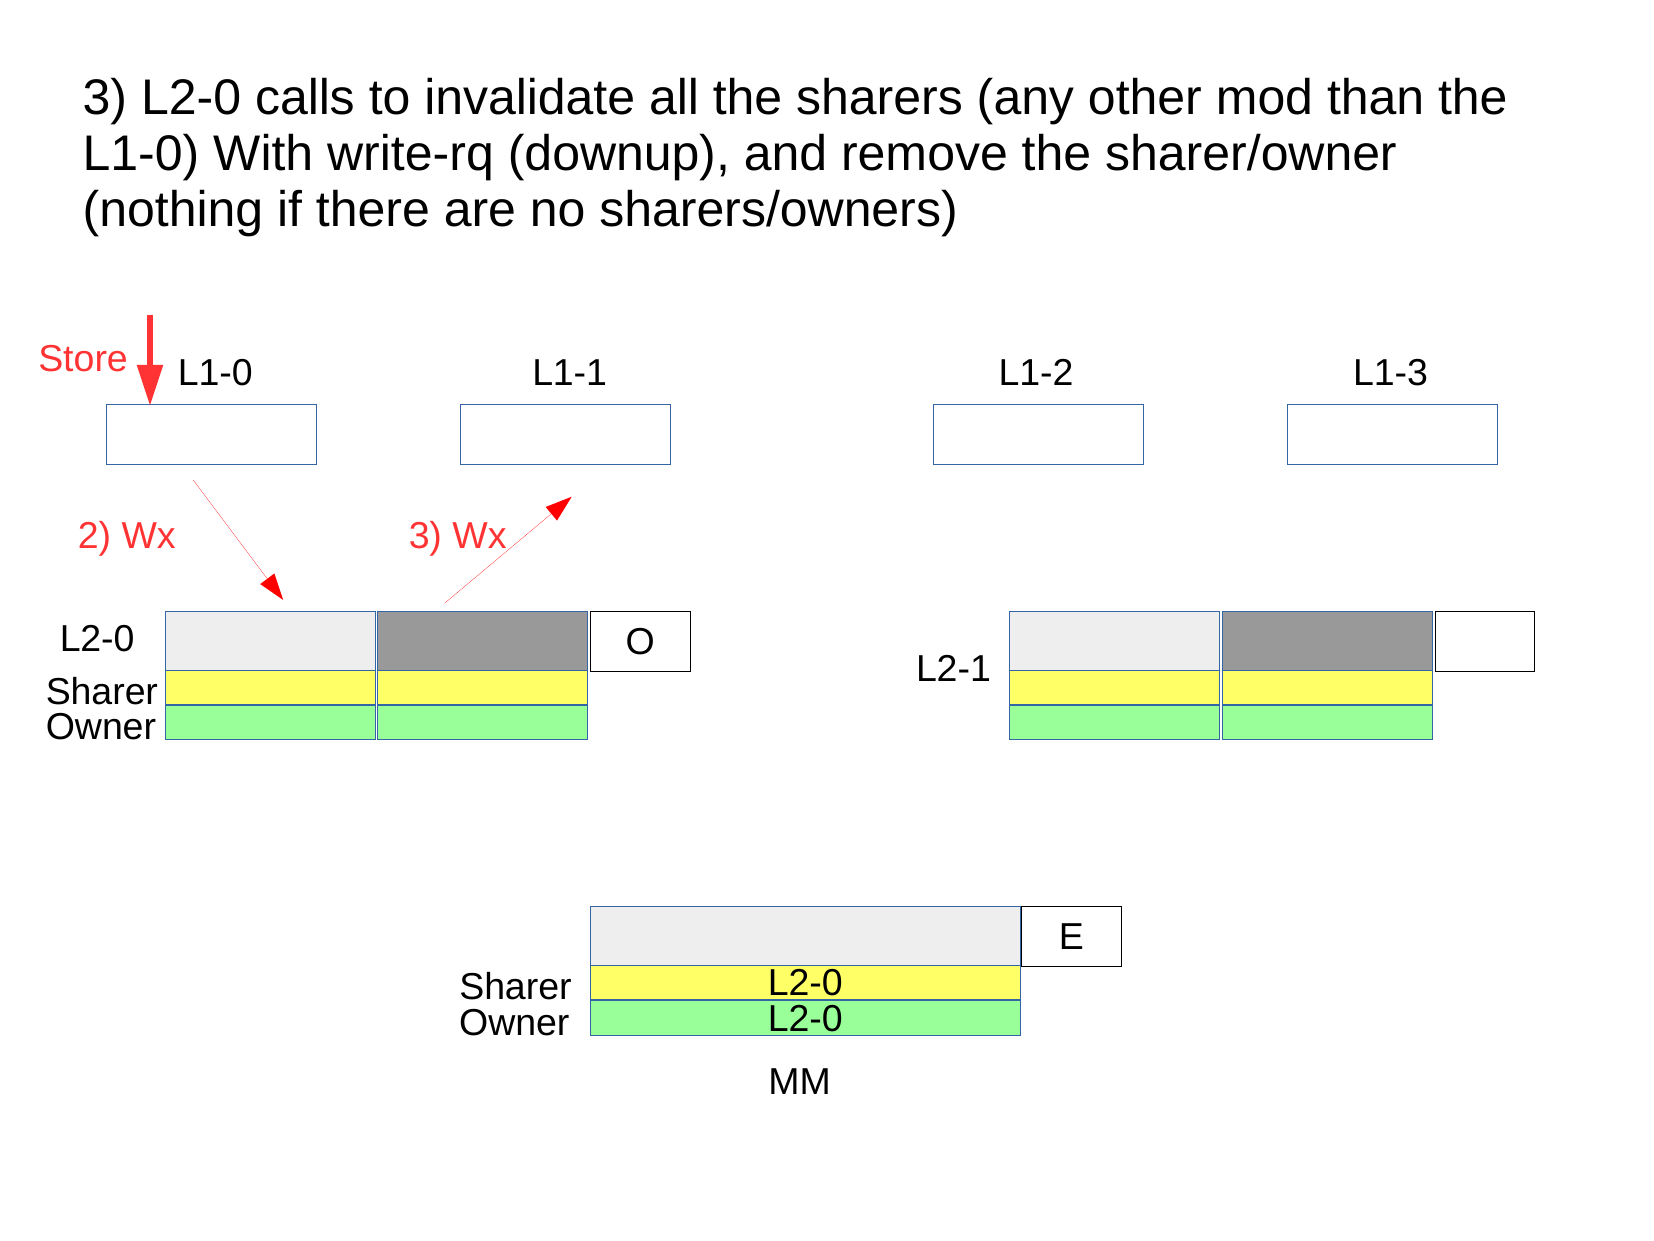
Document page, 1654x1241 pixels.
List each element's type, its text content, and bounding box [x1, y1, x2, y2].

text_box L1-3 [1338, 344, 1474, 402]
text_box 2) Wx [63, 507, 194, 564]
text_box [1435, 611, 1535, 672]
text_box [106, 404, 317, 465]
text_box Owner [31, 720, 171, 756]
text_box L2-0 [590, 965, 1021, 1000]
text_box Sharer [31, 662, 174, 720]
text_box L1-1 [517, 344, 653, 402]
text_box Owner [444, 1016, 585, 1051]
text_box L1-0 [163, 344, 299, 402]
text_box [1287, 404, 1498, 465]
text_box [460, 404, 671, 465]
text_box [1222, 611, 1433, 740]
text_box [377, 611, 588, 740]
text_box Sharer [444, 958, 587, 1016]
title 3) L2-0 calls to invalidate all the sharers (any other mod than the L1-0) With write-rq (downup), and remove the sharer/owner (nothing if there are no sharers/owners) [82, 49, 1571, 257]
text_box L1-2 [983, 344, 1119, 402]
text_box E [1021, 906, 1122, 967]
text_box L2-0 [45, 610, 181, 668]
text_box L2-1 [901, 639, 1037, 697]
text_box [1009, 611, 1220, 740]
text_box [590, 906, 1021, 965]
text_box MM [753, 1053, 889, 1111]
text_box O [590, 611, 691, 672]
text_box [933, 404, 1144, 465]
text_box L2-0 [590, 1000, 1021, 1036]
text_box Store [23, 330, 144, 388]
text_box [171, 611, 376, 740]
text_box 3) Wx [394, 507, 526, 565]
